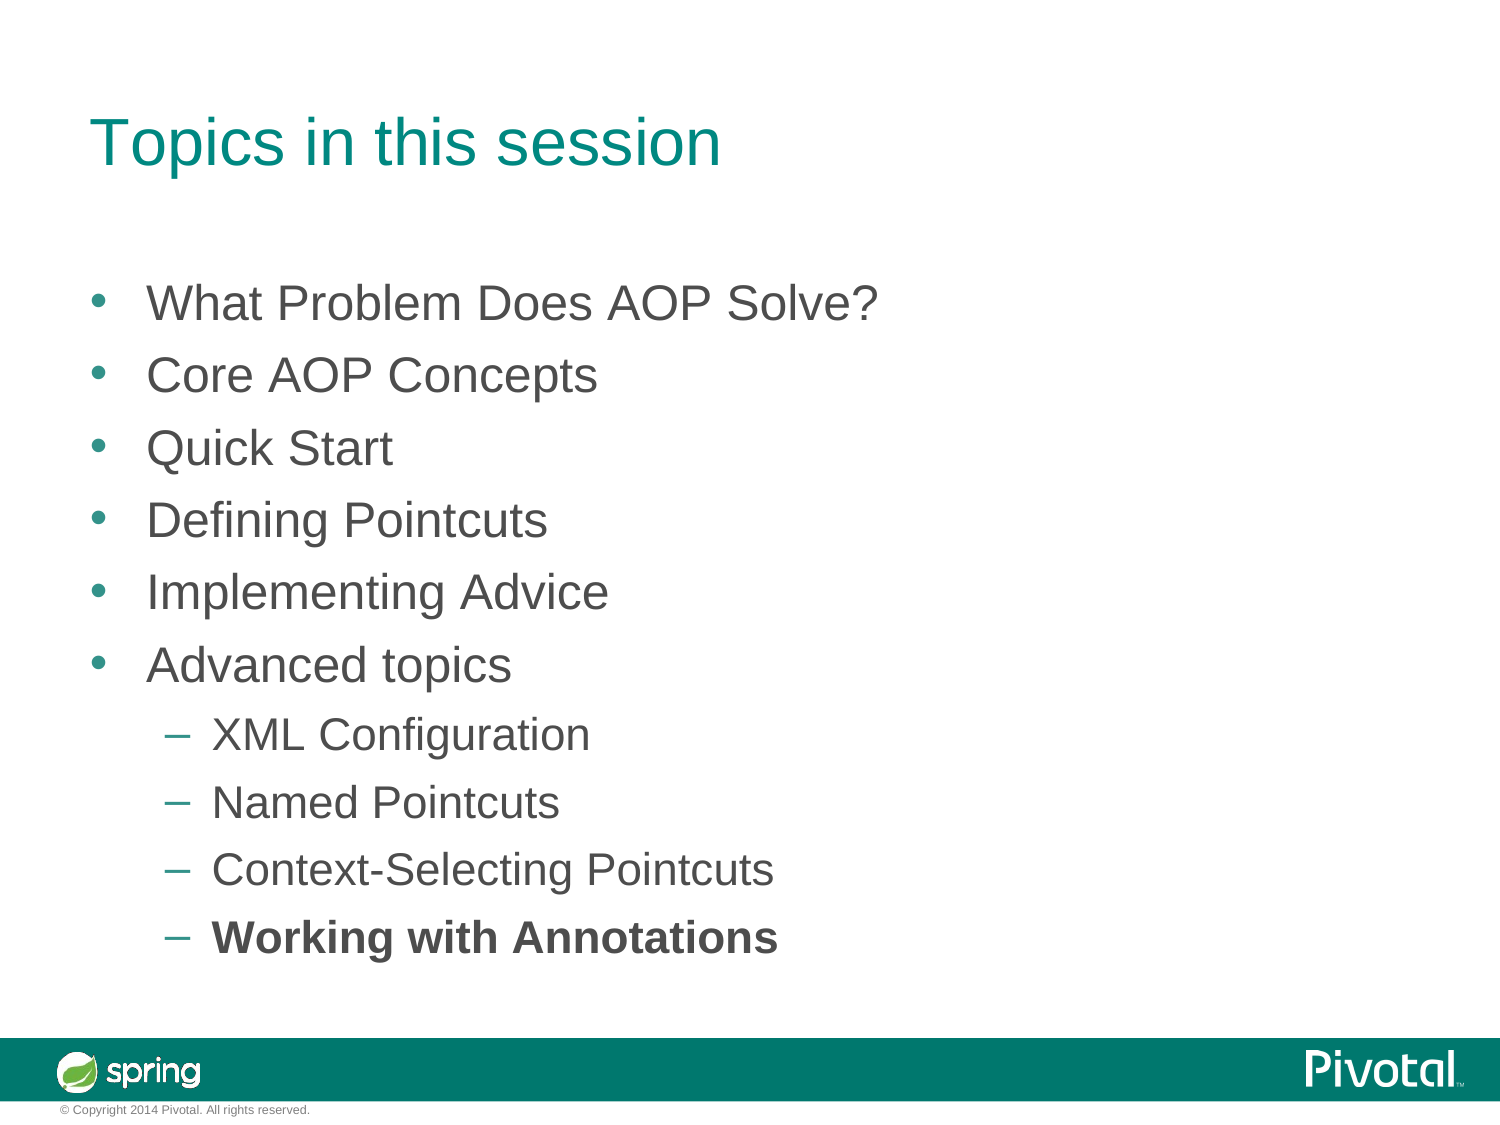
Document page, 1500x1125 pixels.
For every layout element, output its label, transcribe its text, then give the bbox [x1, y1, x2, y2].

picture [32, 1041, 210, 1103]
picture [1306, 1050, 1464, 1087]
title Topics in this session [75, 45, 1426, 233]
list What Problem Does AOP Solve? Core AOP Concepts Quick Start Defining Pointcuts Implementing Advice Advanced topics XML Configuration Named Pointcuts Context-Selecting Pointcuts Working with Annotations [75, 262, 1426, 970]
